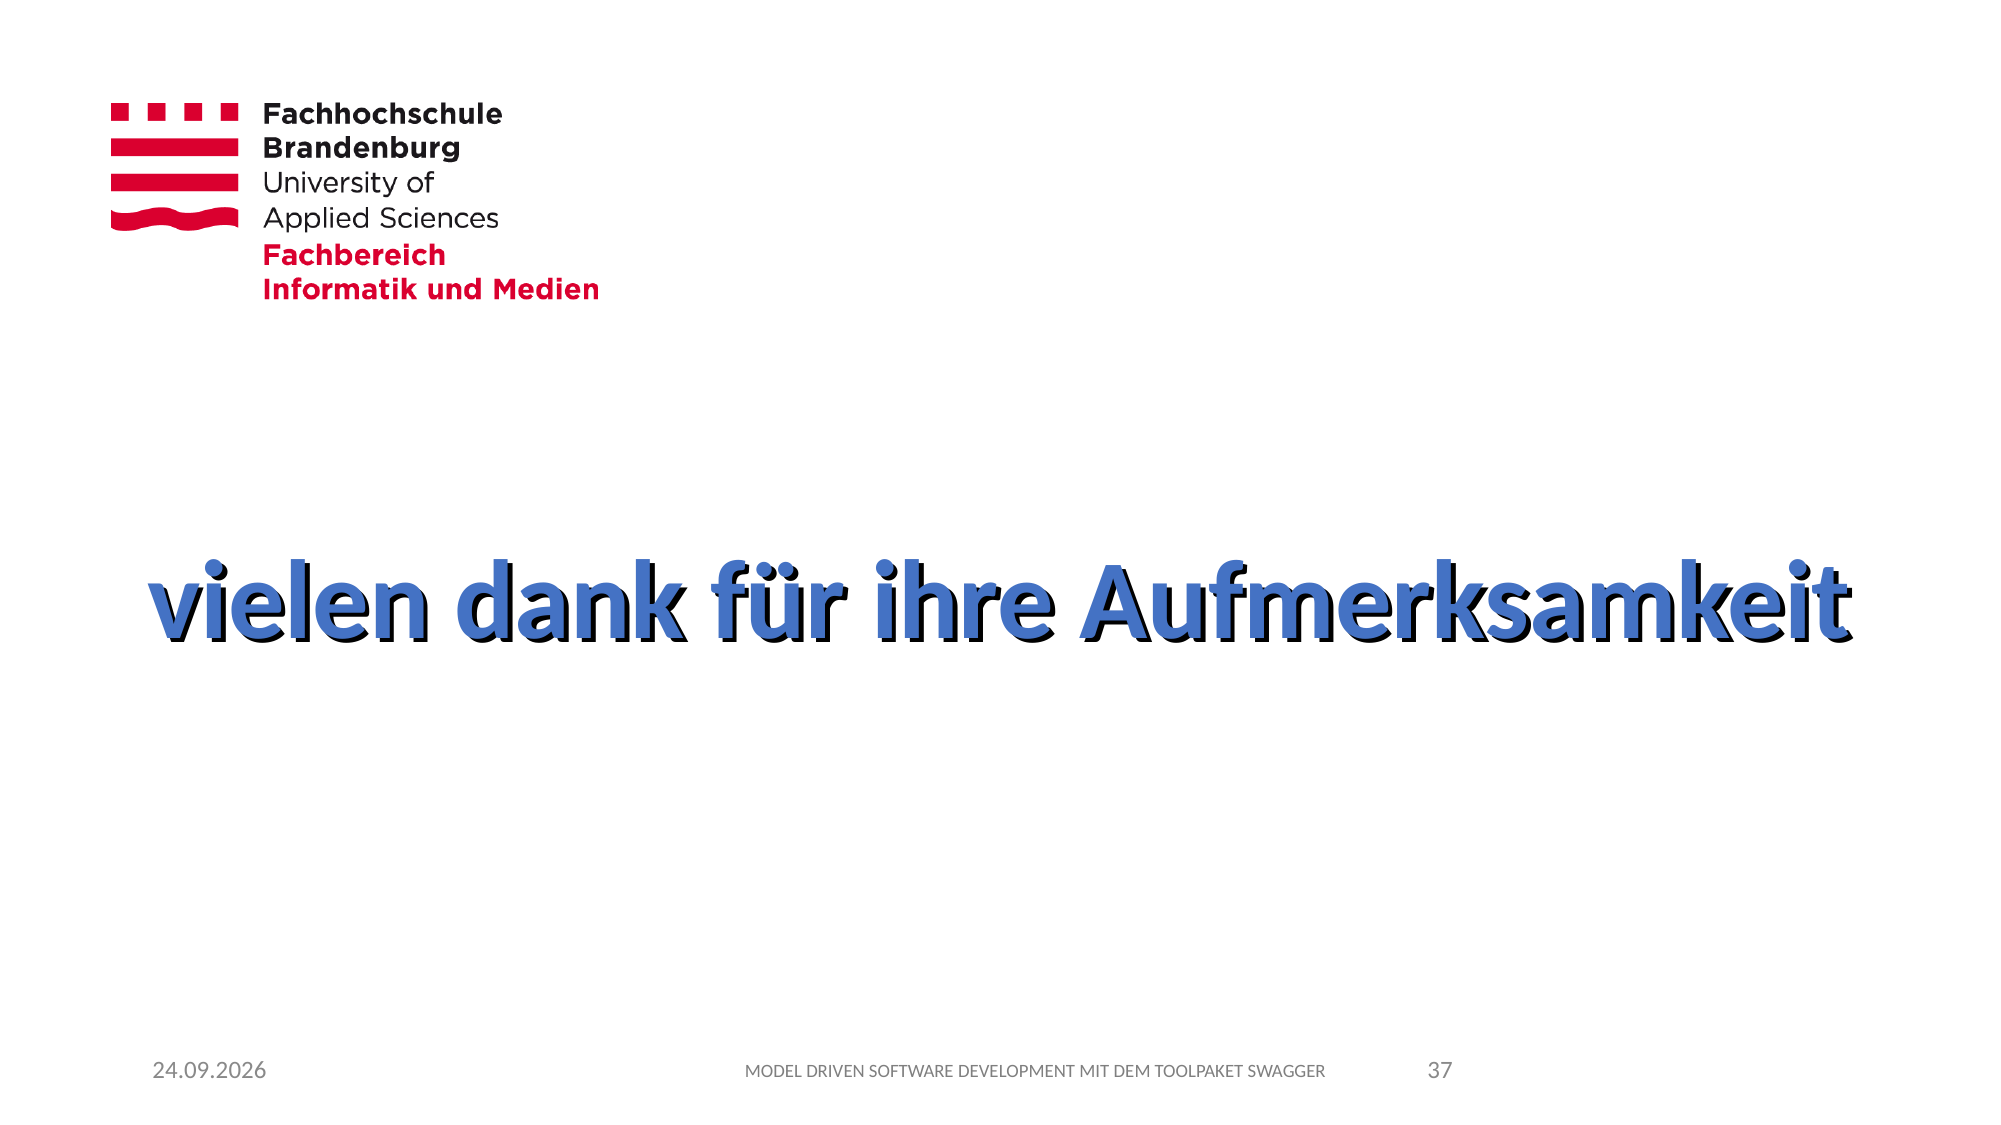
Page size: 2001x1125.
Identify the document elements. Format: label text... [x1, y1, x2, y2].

text_box 25.01.2018 [137, 1042, 588, 1103]
text_box vielen dank für ihre Aufmerksamkeit [132, 446, 1868, 664]
text_box MODEL DRIVEN SOFTWARE DEVELOPMENT MIT DEM TOOLPAKET SWAGGER [588, 1042, 1412, 1103]
text_box [1412, 1042, 1863, 1103]
picture [26, 18, 725, 384]
